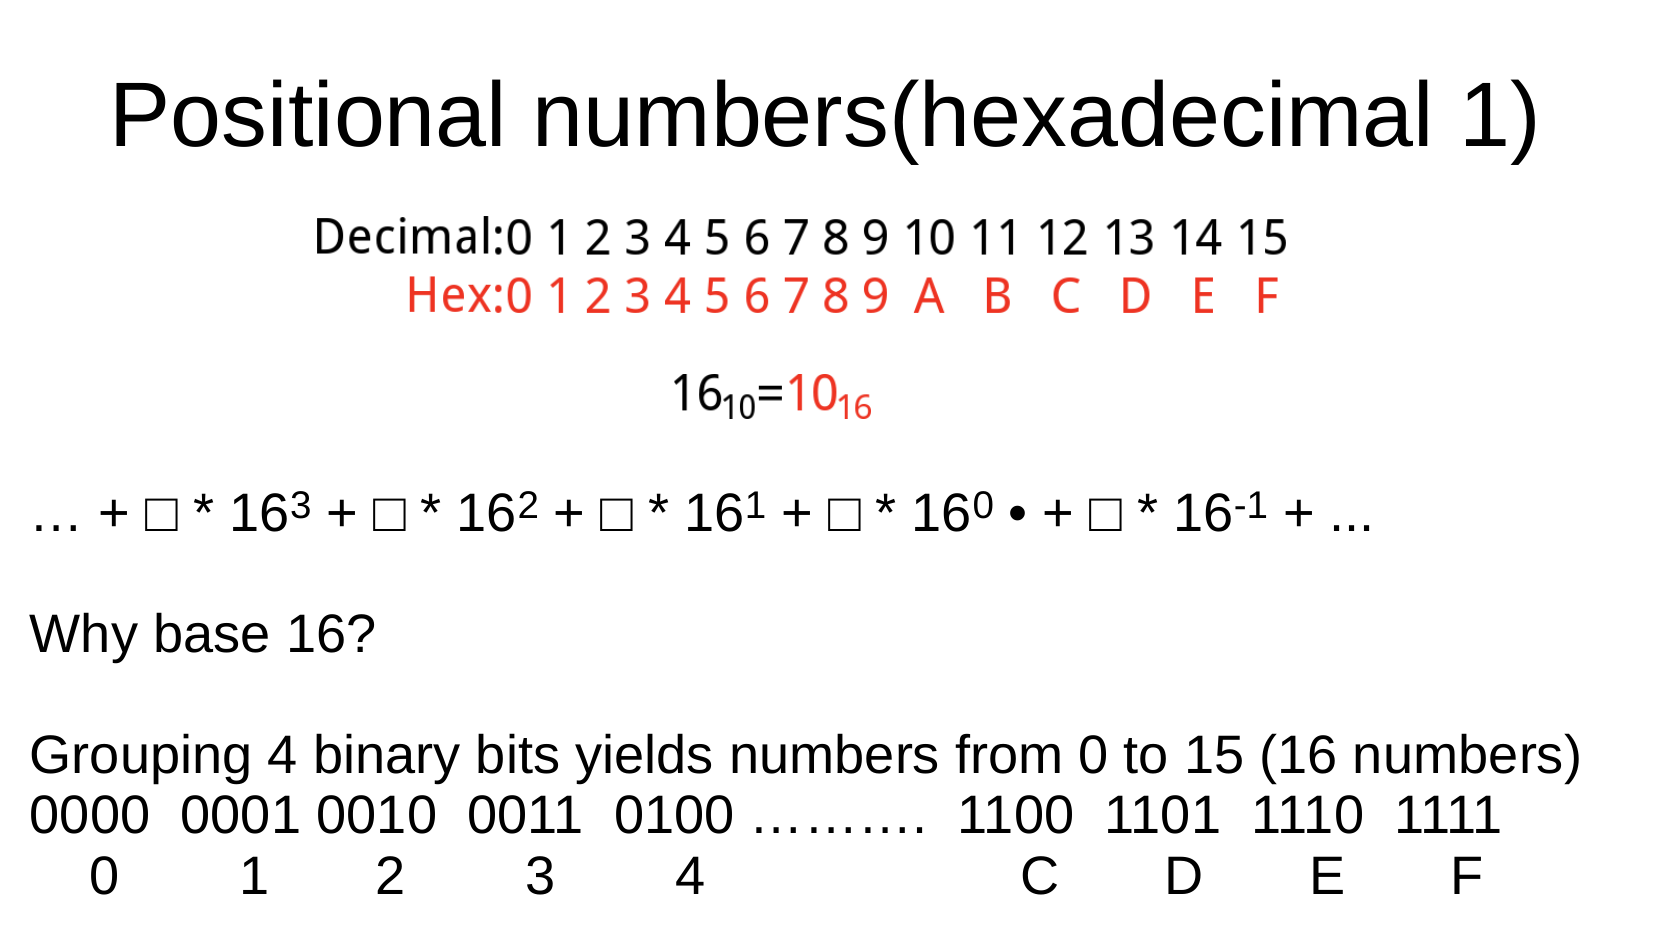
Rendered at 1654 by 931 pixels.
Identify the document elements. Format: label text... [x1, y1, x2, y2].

text_box … + □ * 163 + □ * 162 + □ * 161 + □ * 160 • + □ * 16-1 + ... Why base 16? Grouping 4 binary bits yields numbers from 0 to 15 (16 numbers) 0000 0001 0010 0011 0100 ………. 1100 1101 1110 1111 0 1 2 3 4 C D E F [15, 474, 1636, 915]
picture [315, 215, 1288, 316]
picture [674, 374, 871, 419]
title Positional numbers(hexadecimal 1) [82, 37, 1571, 193]
